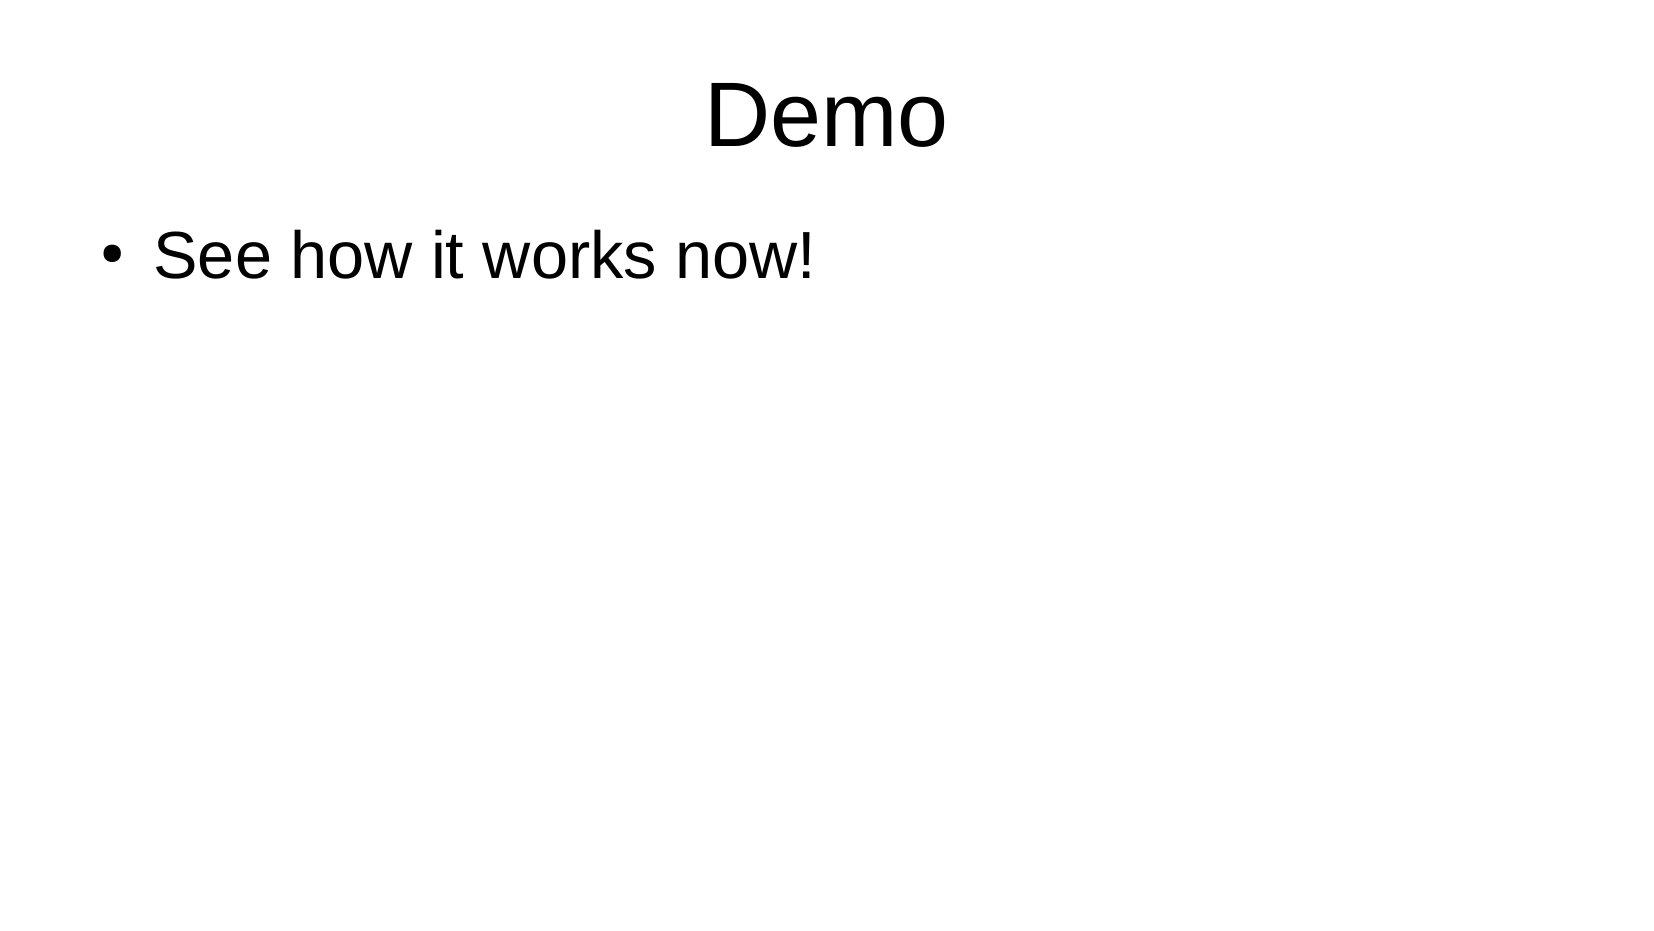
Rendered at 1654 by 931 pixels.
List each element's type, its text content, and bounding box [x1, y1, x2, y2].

title Demo [82, 37, 1571, 193]
list See how it works now! [82, 217, 1571, 758]
